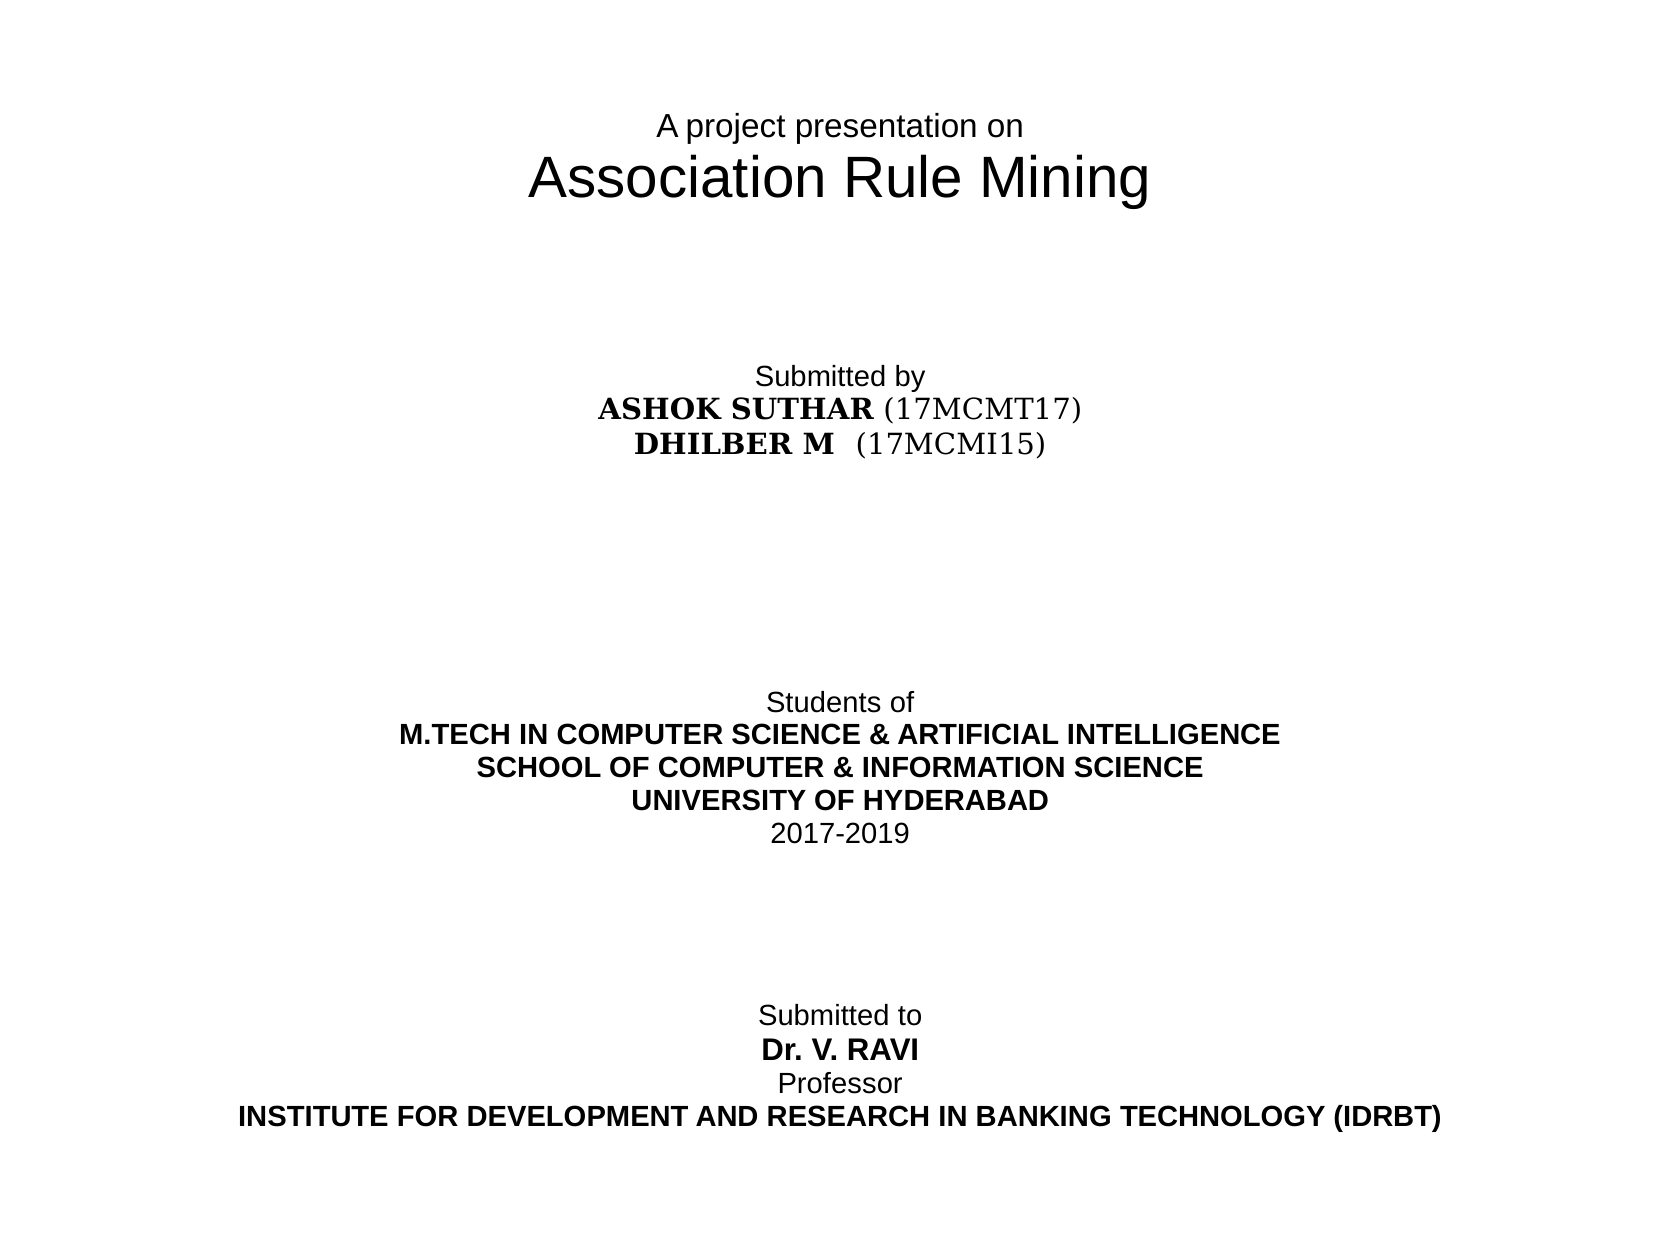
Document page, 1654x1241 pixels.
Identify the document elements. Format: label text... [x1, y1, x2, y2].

subtitle A project presentation on Association Rule Mining Submitted by ASHOK SUTHAR (17MCMT17) DHILBER M (17MCMI15) Students of M.TECH IN COMPUTER SCIENCE & ARTIFICIAL INTELLIGENCE SCHOOL OF COMPUTER & INFORMATION SCIENCE UNIVERSITY OF HYDERABAD 2017-2019 Submitted to Dr. V. RAVI Professor INSTITUTE FOR DEVELOPMENT AND RESEARCH IN BANKING TECHNOLOGY (IDRBT) [9, 0, 1654, 1241]
